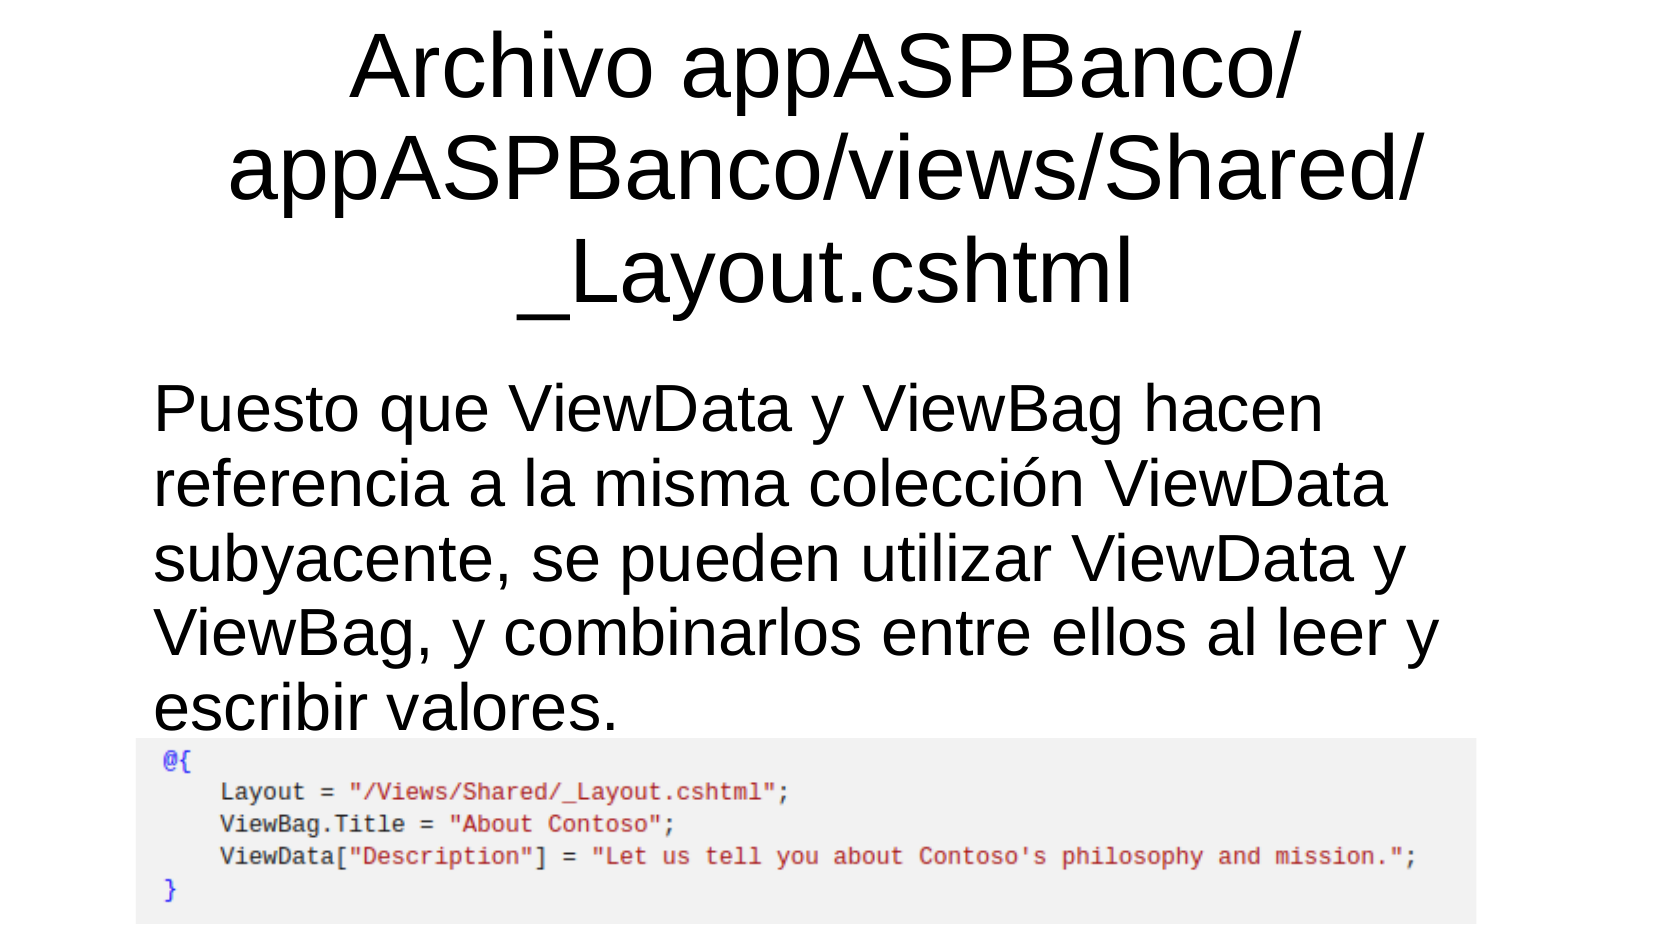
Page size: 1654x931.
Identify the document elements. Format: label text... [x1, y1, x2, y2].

title Archivo appASPBanco/ appASPBanco/views/Shared/ _Layout.cshtml [82, 14, 1571, 322]
list Puesto que ViewData y ViewBag hacen referencia a la misma colección ViewData subyacente, se pueden utilizar ViewData y ViewBag, y combinarlos entre ellos al leer y escribir valores. [82, 371, 1571, 911]
picture [135, 738, 1477, 924]
